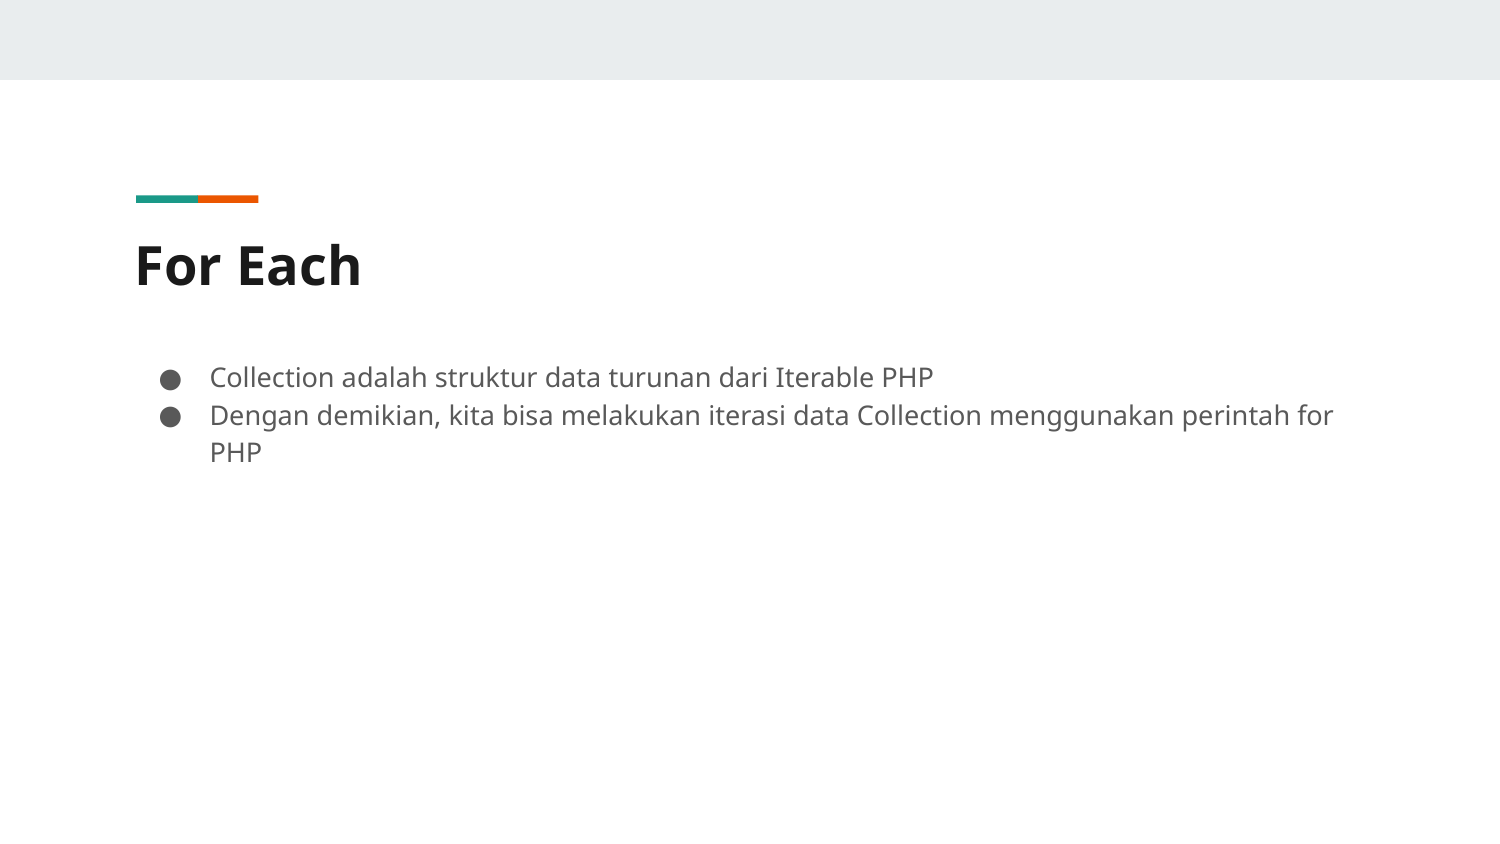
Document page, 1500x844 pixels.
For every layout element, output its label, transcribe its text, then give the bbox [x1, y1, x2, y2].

title For Each [119, 216, 1381, 305]
list Collection adalah struktur data turunan dari Iterable PHP Dengan demikian, kita bisa melakukan iterasi data Collection menggunakan perintah for PHP [119, 341, 1381, 712]
